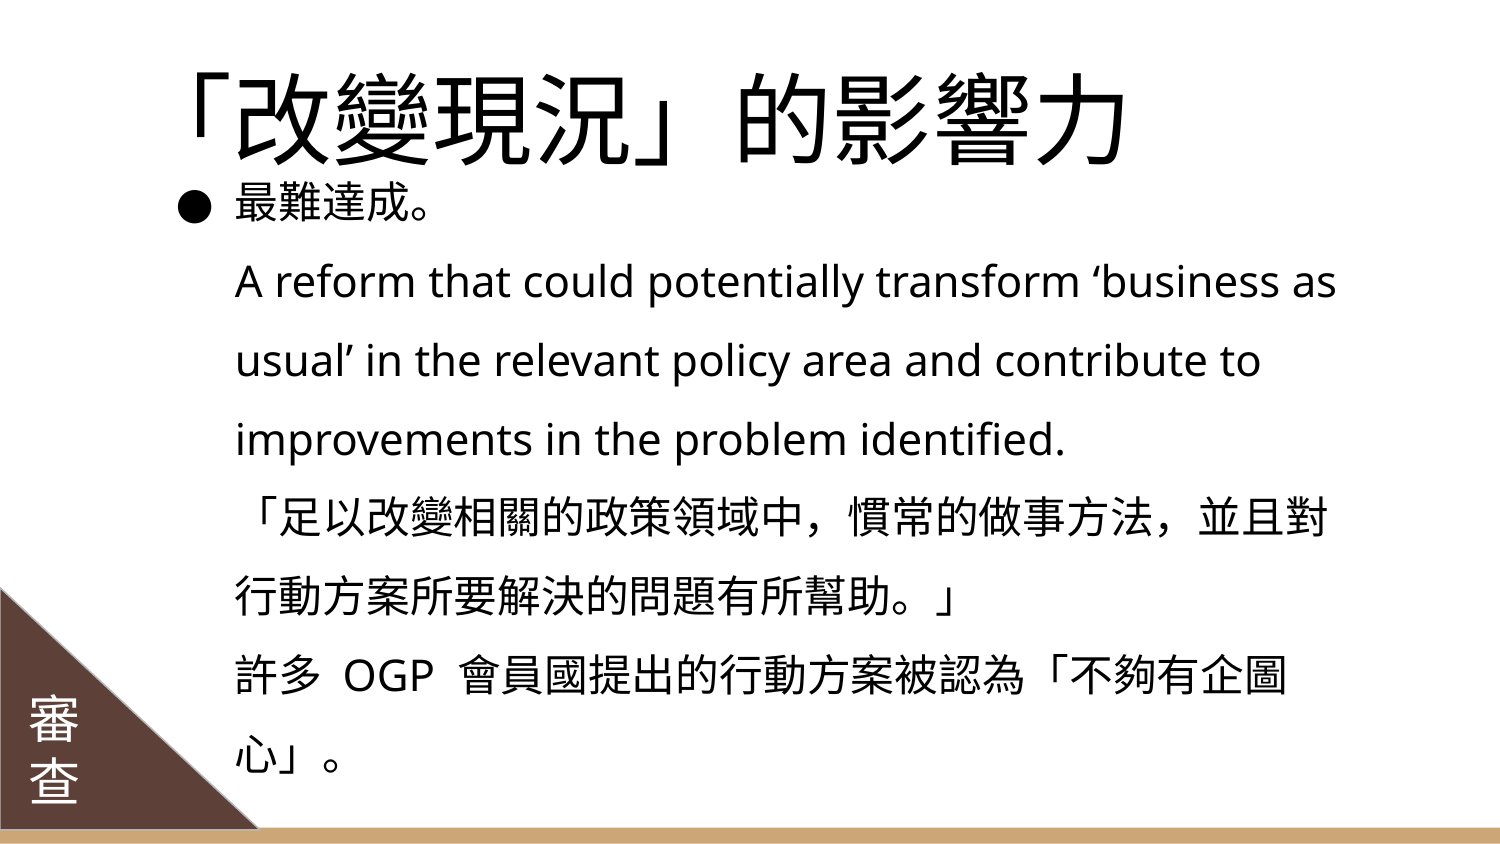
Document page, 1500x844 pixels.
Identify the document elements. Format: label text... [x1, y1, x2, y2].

title 最難達成。 A reform that could potentially transform ‘business as usual’ in the relevant policy area and contribute to improvements in the problem identified. 「足以改變相關的政策領域中，慣常的做事方法，並且對行動方案所要解決的問題有所幫助。」 許多 OGP 會員國提出的行動方案被認為「不夠有企圖心」。 [144, 256, 1355, 672]
title 「改變現況」的影響力 [117, 0, 1383, 235]
text_box 審查 [13, 671, 111, 760]
text_box [0, 587, 261, 830]
